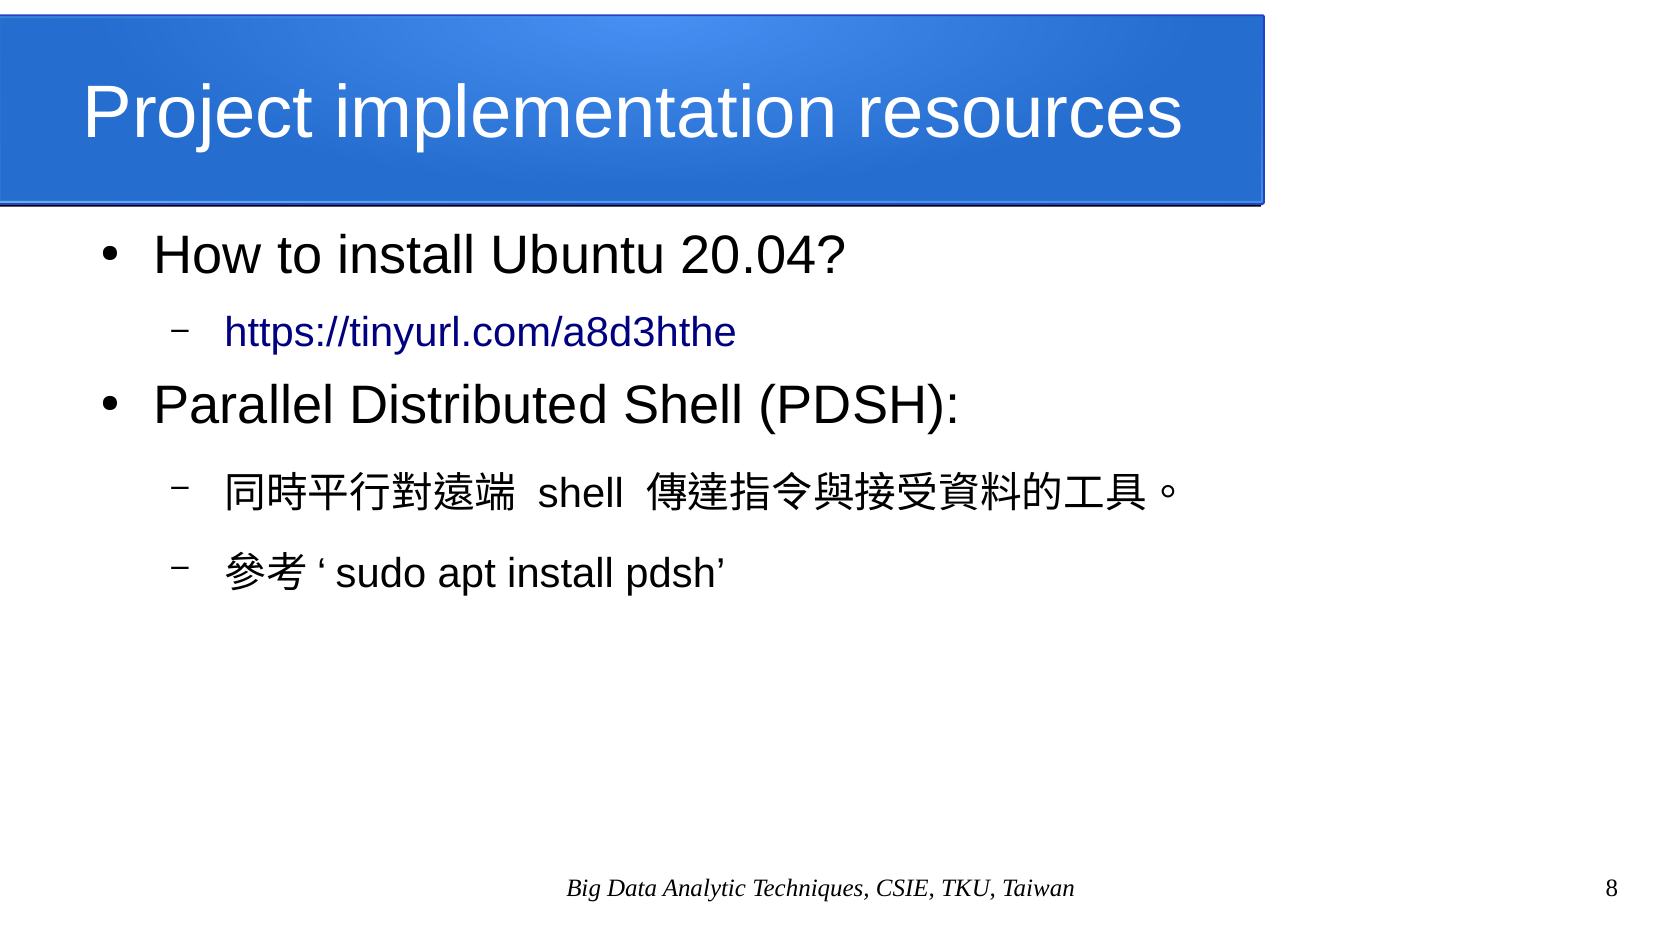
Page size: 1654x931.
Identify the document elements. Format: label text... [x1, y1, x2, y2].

list How to install Ubuntu 20.04? https://tinyurl.com/a8d3hthe Parallel Distributed Shell (PDSH): 同時平行對遠端 shell 傳達指令與接受資料的工具。 參考 ‘sudo apt install pdsh’ [82, 224, 1571, 764]
title Project implementation resources [82, 35, 1235, 189]
